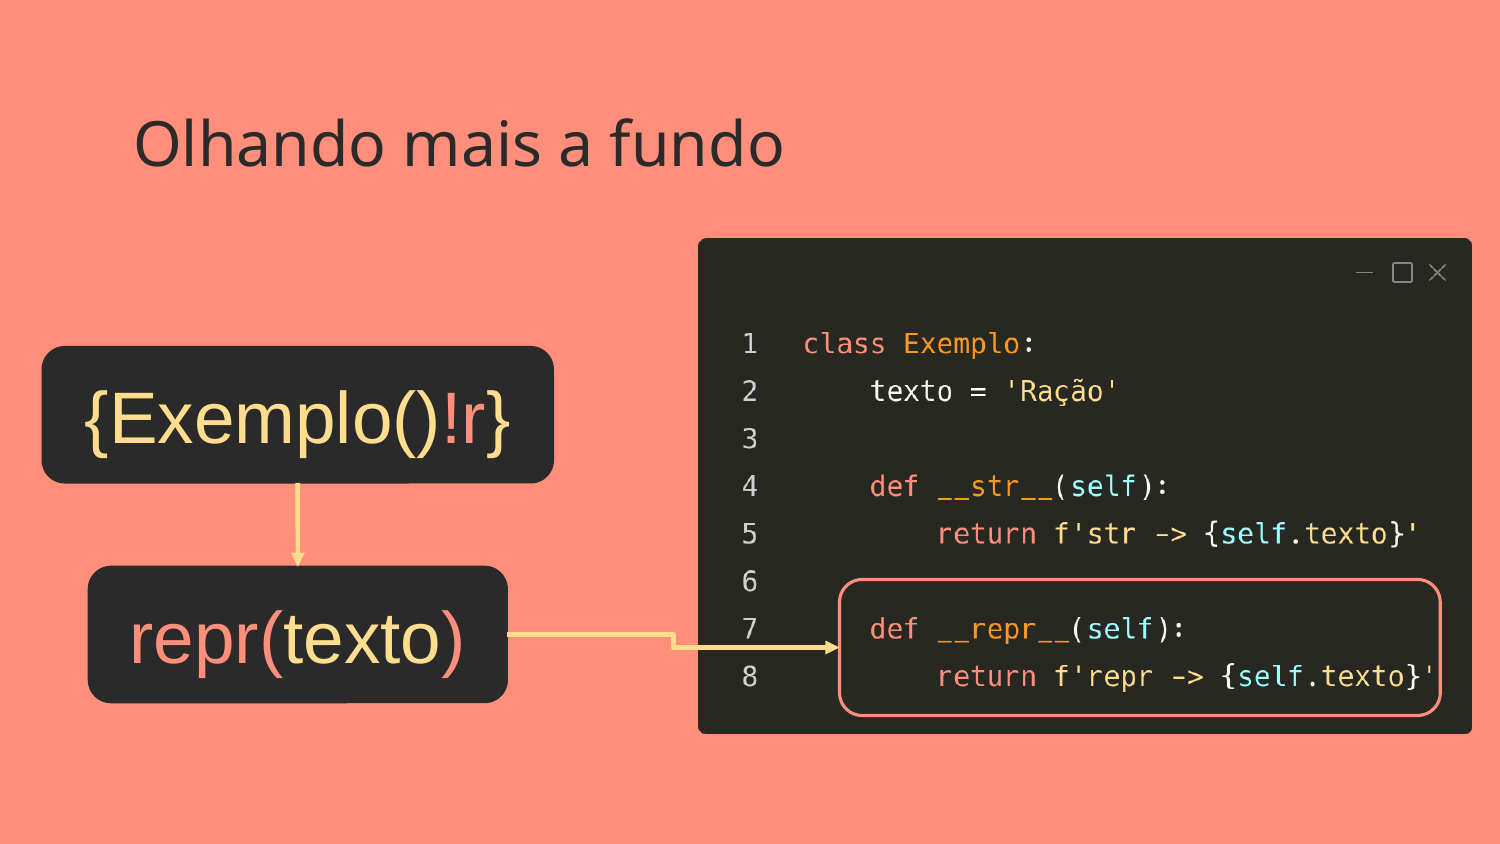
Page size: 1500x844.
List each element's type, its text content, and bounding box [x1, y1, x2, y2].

title Olhando mais a fundo [118, 88, 1142, 188]
text_box {Exemplo()!r} [42, 346, 554, 483]
picture [842, 582, 1438, 713]
text_box repr(texto) [88, 566, 508, 703]
picture [698, 238, 1472, 734]
